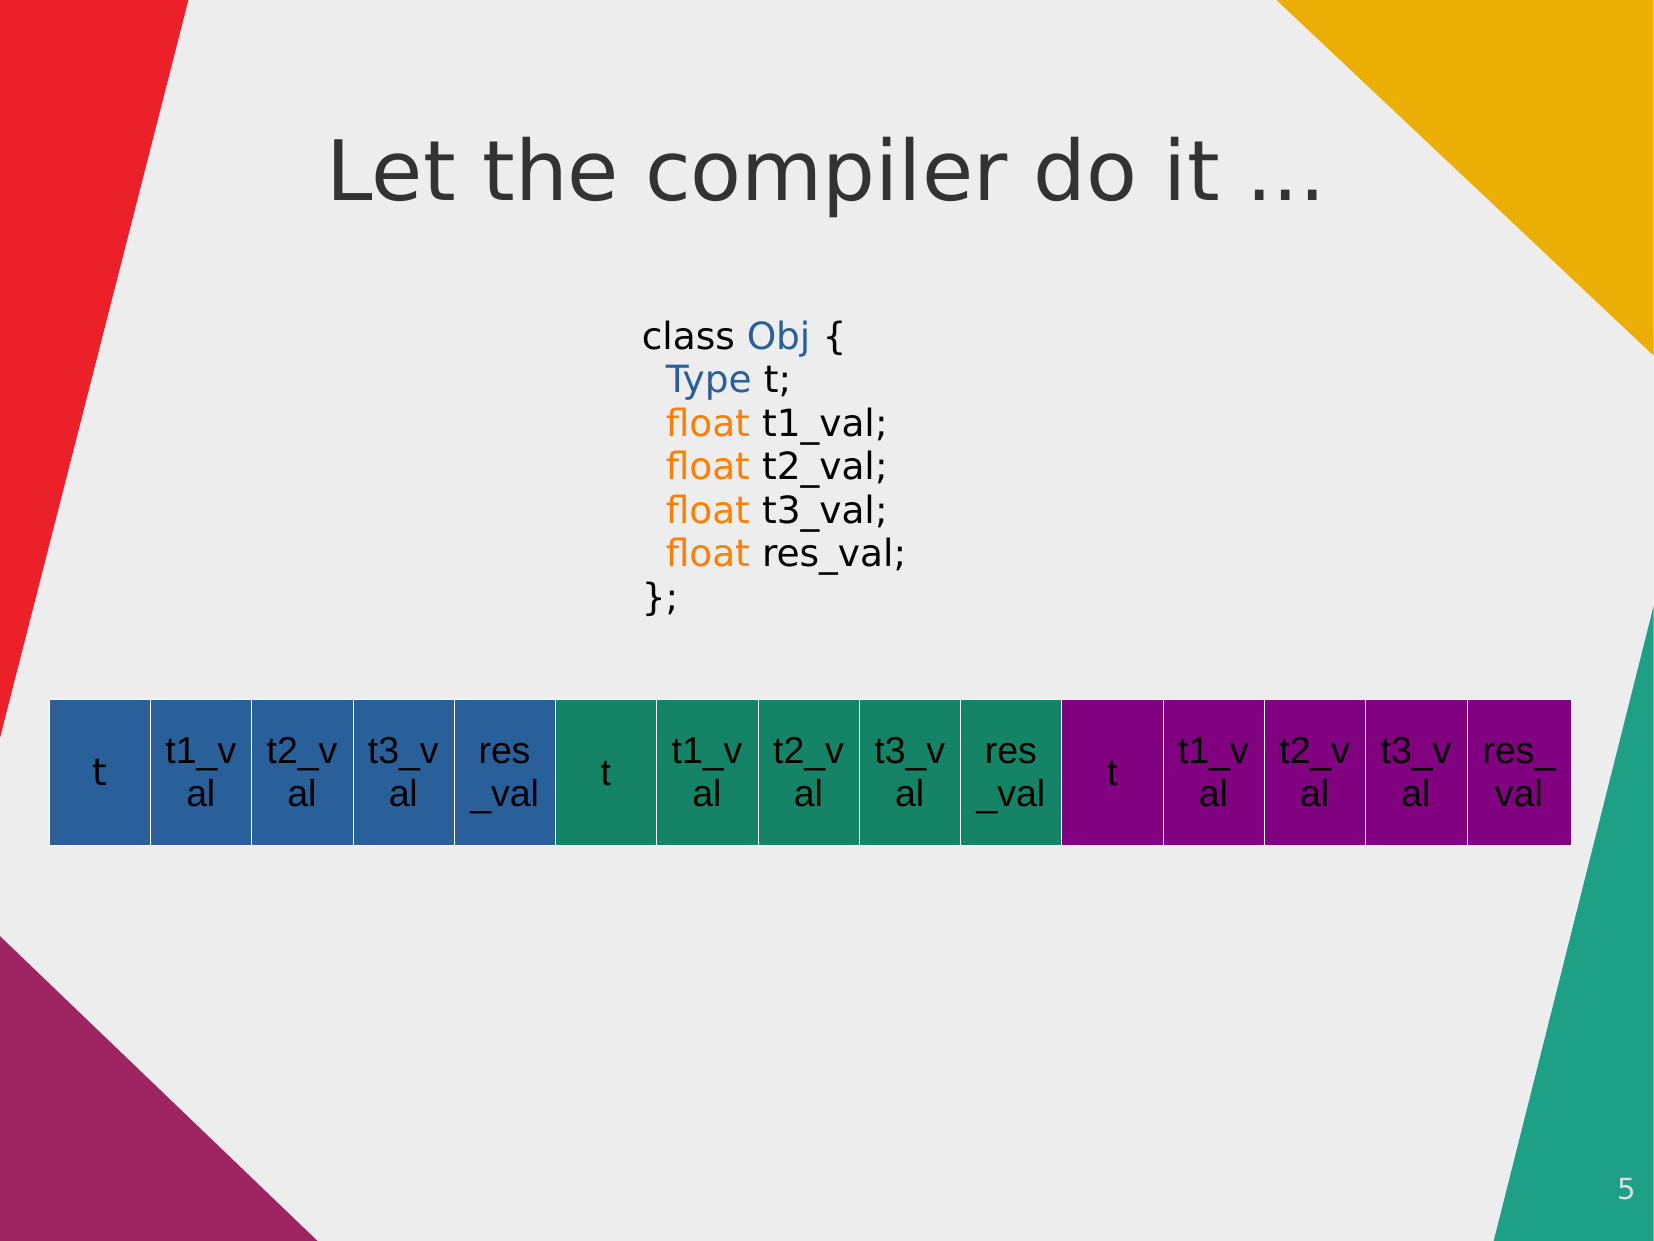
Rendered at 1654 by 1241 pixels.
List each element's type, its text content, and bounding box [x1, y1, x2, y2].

table_header t3_val [354, 700, 454, 845]
text_box class Obj { Type t; float t1_val; float t2_val; float t3_val; float res_val; }; [627, 307, 922, 627]
table_header t1_val [657, 700, 758, 845]
table_header res_val [961, 700, 1061, 845]
table_header t2_val [1265, 700, 1365, 845]
title Let the compiler do it ... [114, 73, 1539, 271]
table_header t1_val [151, 700, 251, 845]
table_header t2_val [759, 700, 859, 845]
table_header t2_val [252, 700, 353, 845]
table_header res_val [1468, 700, 1571, 845]
table_header t [50, 700, 150, 845]
table_header t3_val [1366, 700, 1467, 845]
table_header t1_val [1164, 700, 1264, 845]
table_header t3_val [860, 700, 960, 845]
table_header res_val [455, 700, 555, 845]
table_header t [1062, 700, 1163, 845]
table_header t [556, 700, 656, 845]
